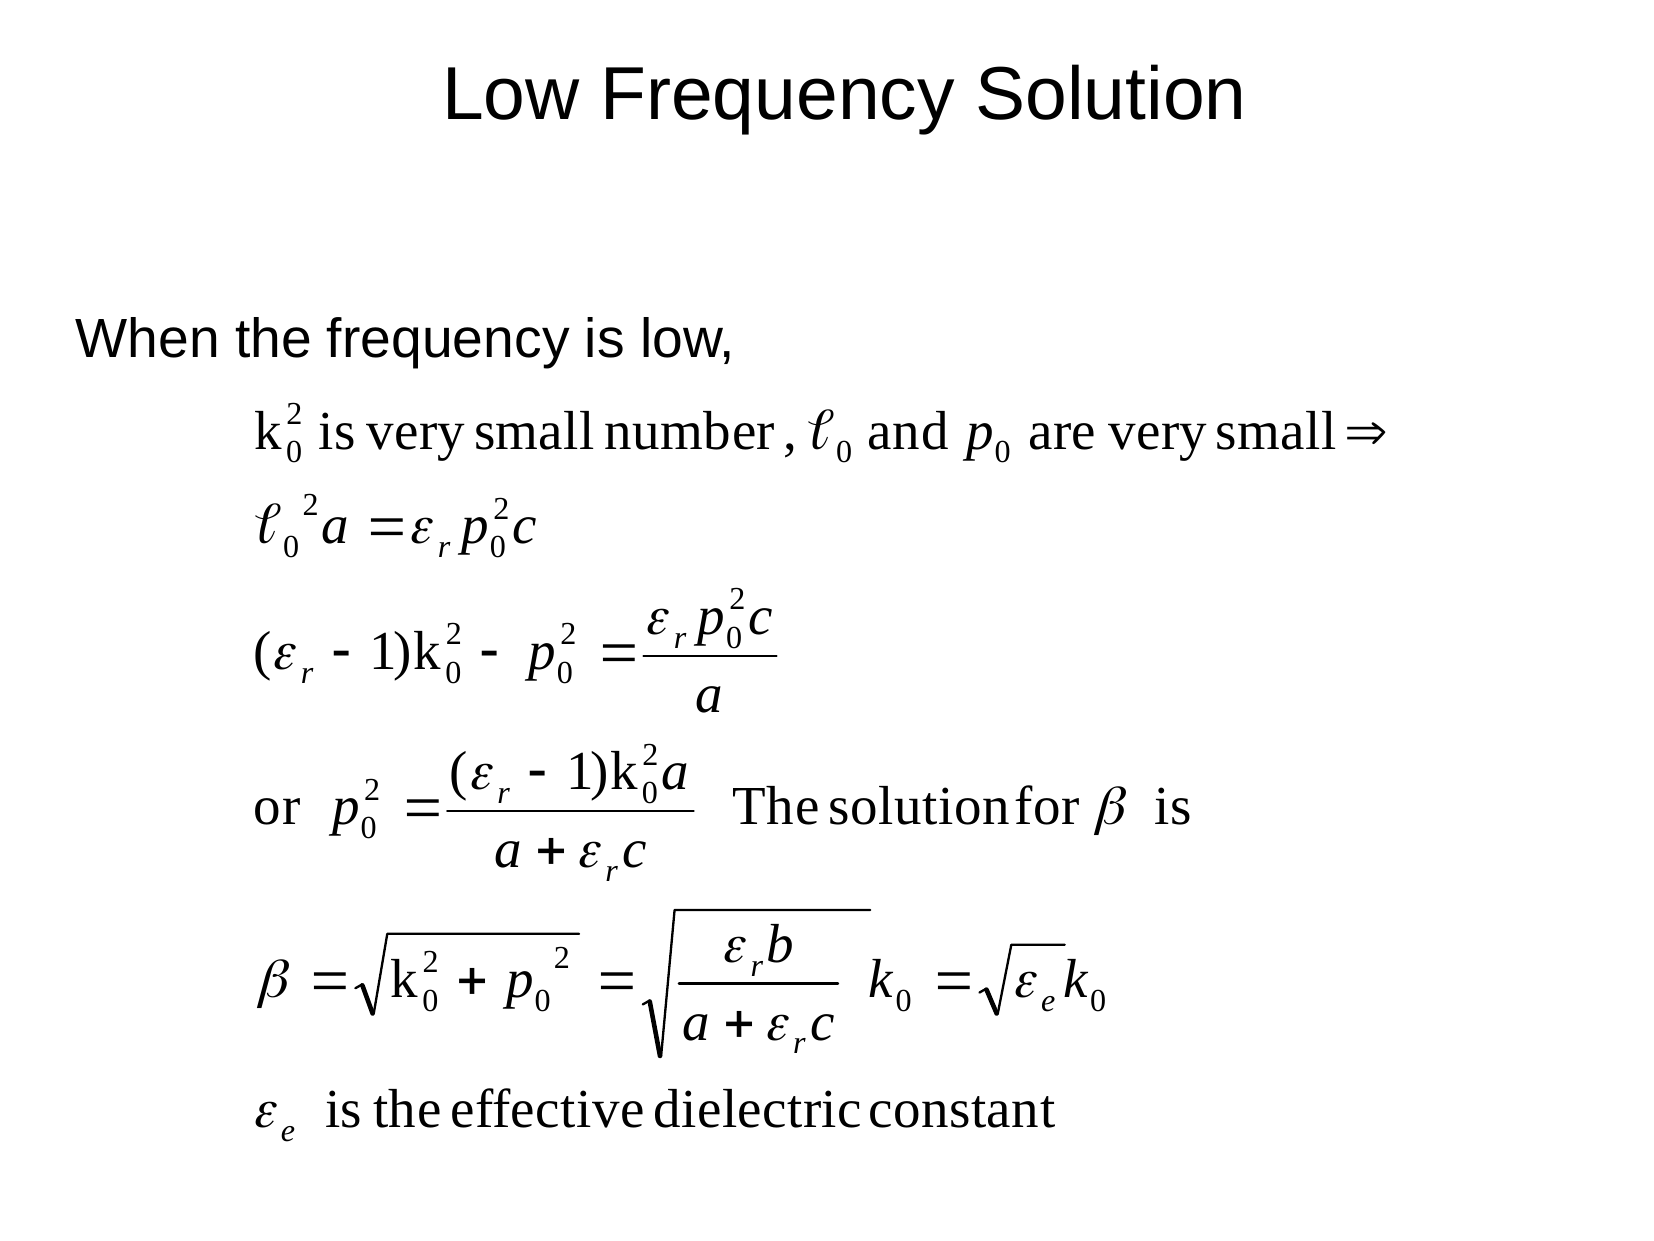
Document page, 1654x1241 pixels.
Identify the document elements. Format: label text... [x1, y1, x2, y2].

chart [246, 389, 1408, 1153]
title Low Frequency Solution [124, 0, 1530, 193]
text_box When the frequency is low, [60, 294, 767, 377]
